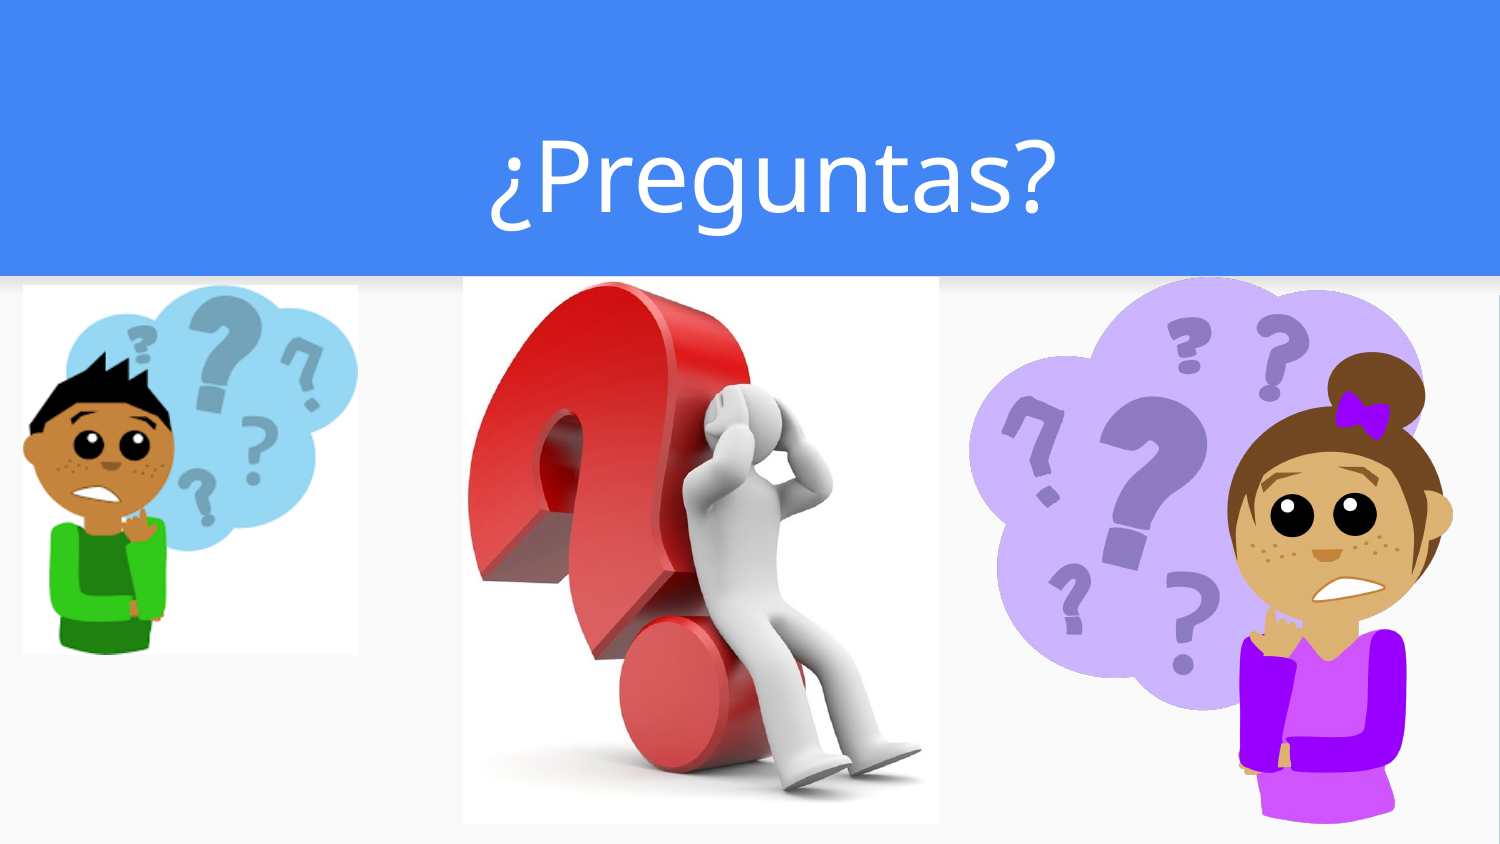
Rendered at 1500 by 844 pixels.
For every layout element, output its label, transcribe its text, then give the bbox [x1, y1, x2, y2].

picture [23, 285, 358, 655]
picture [969, 277, 1453, 824]
picture [463, 277, 939, 824]
title ¿Preguntas? [77, 121, 1427, 248]
